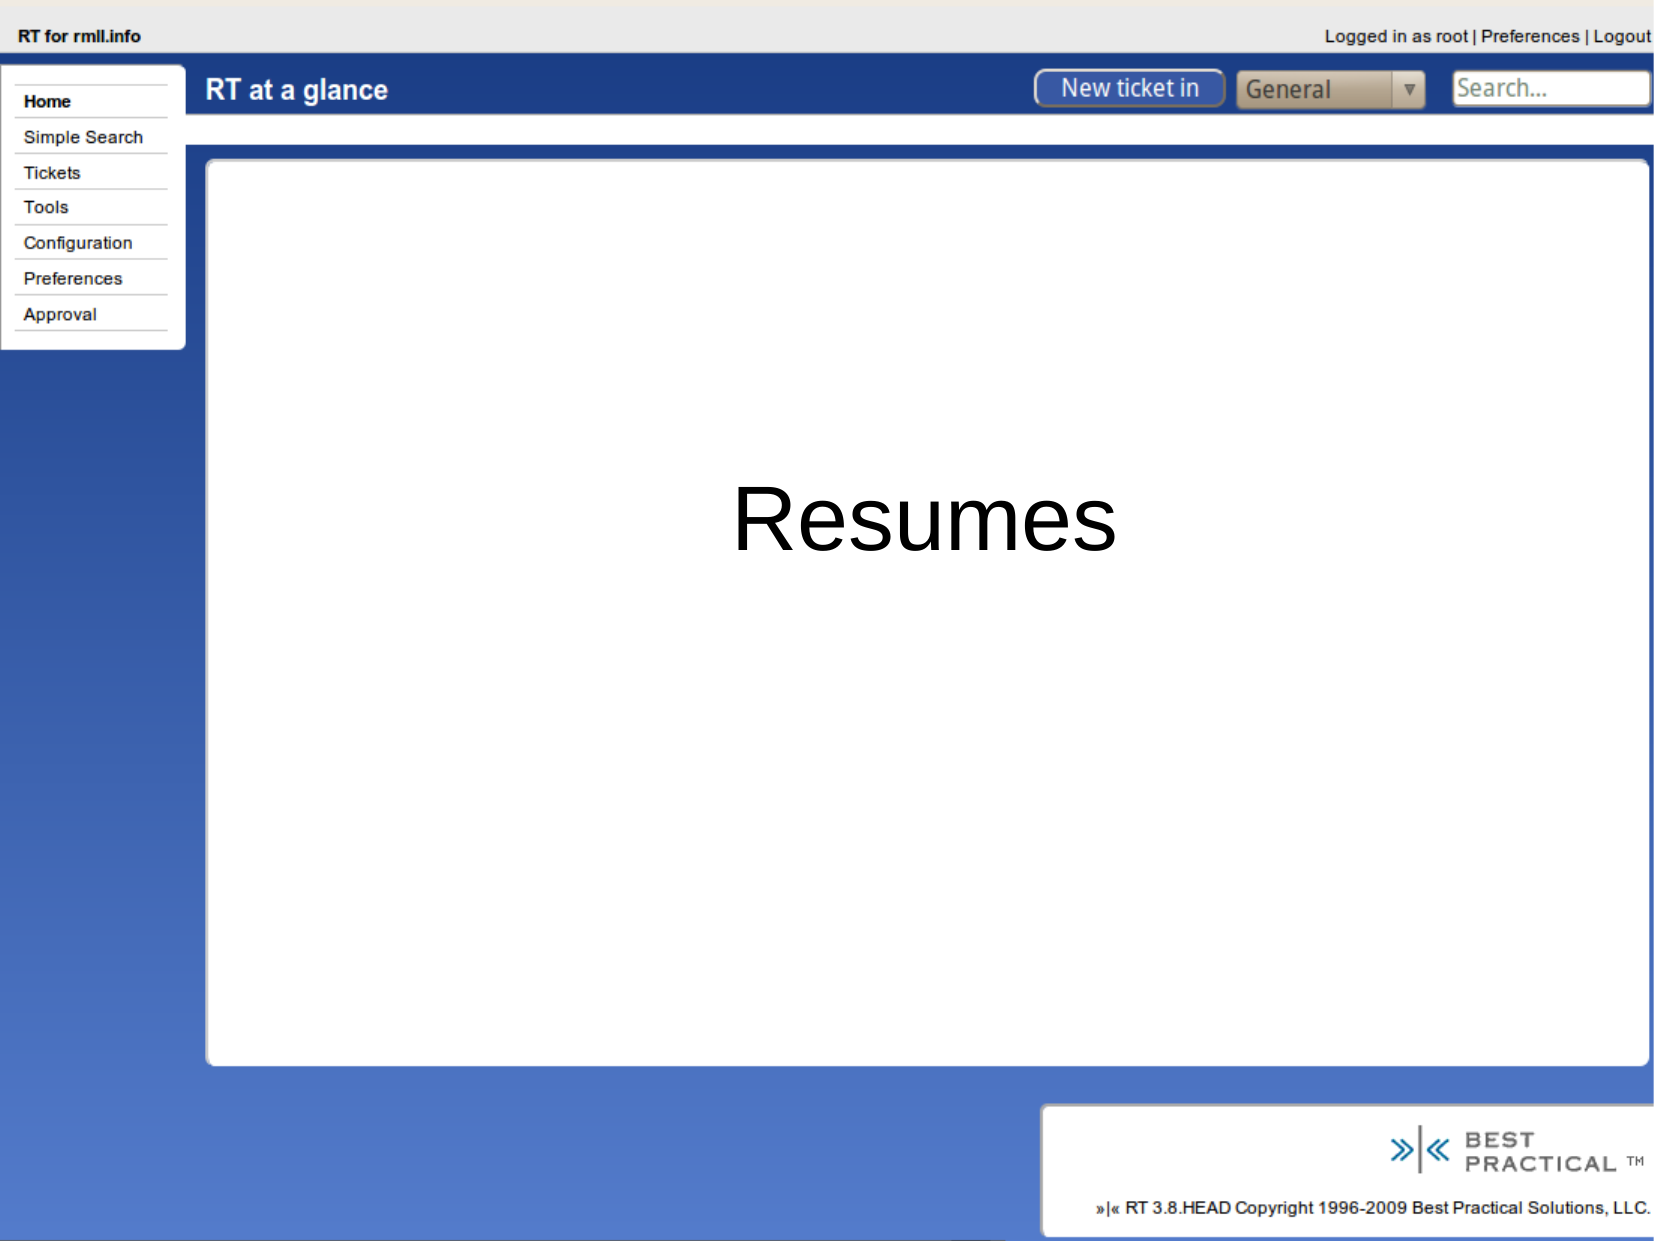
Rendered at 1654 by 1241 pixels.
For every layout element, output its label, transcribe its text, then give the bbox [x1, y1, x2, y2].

title Resumes [280, 428, 1571, 609]
picture [468, 0, 1654, 1241]
